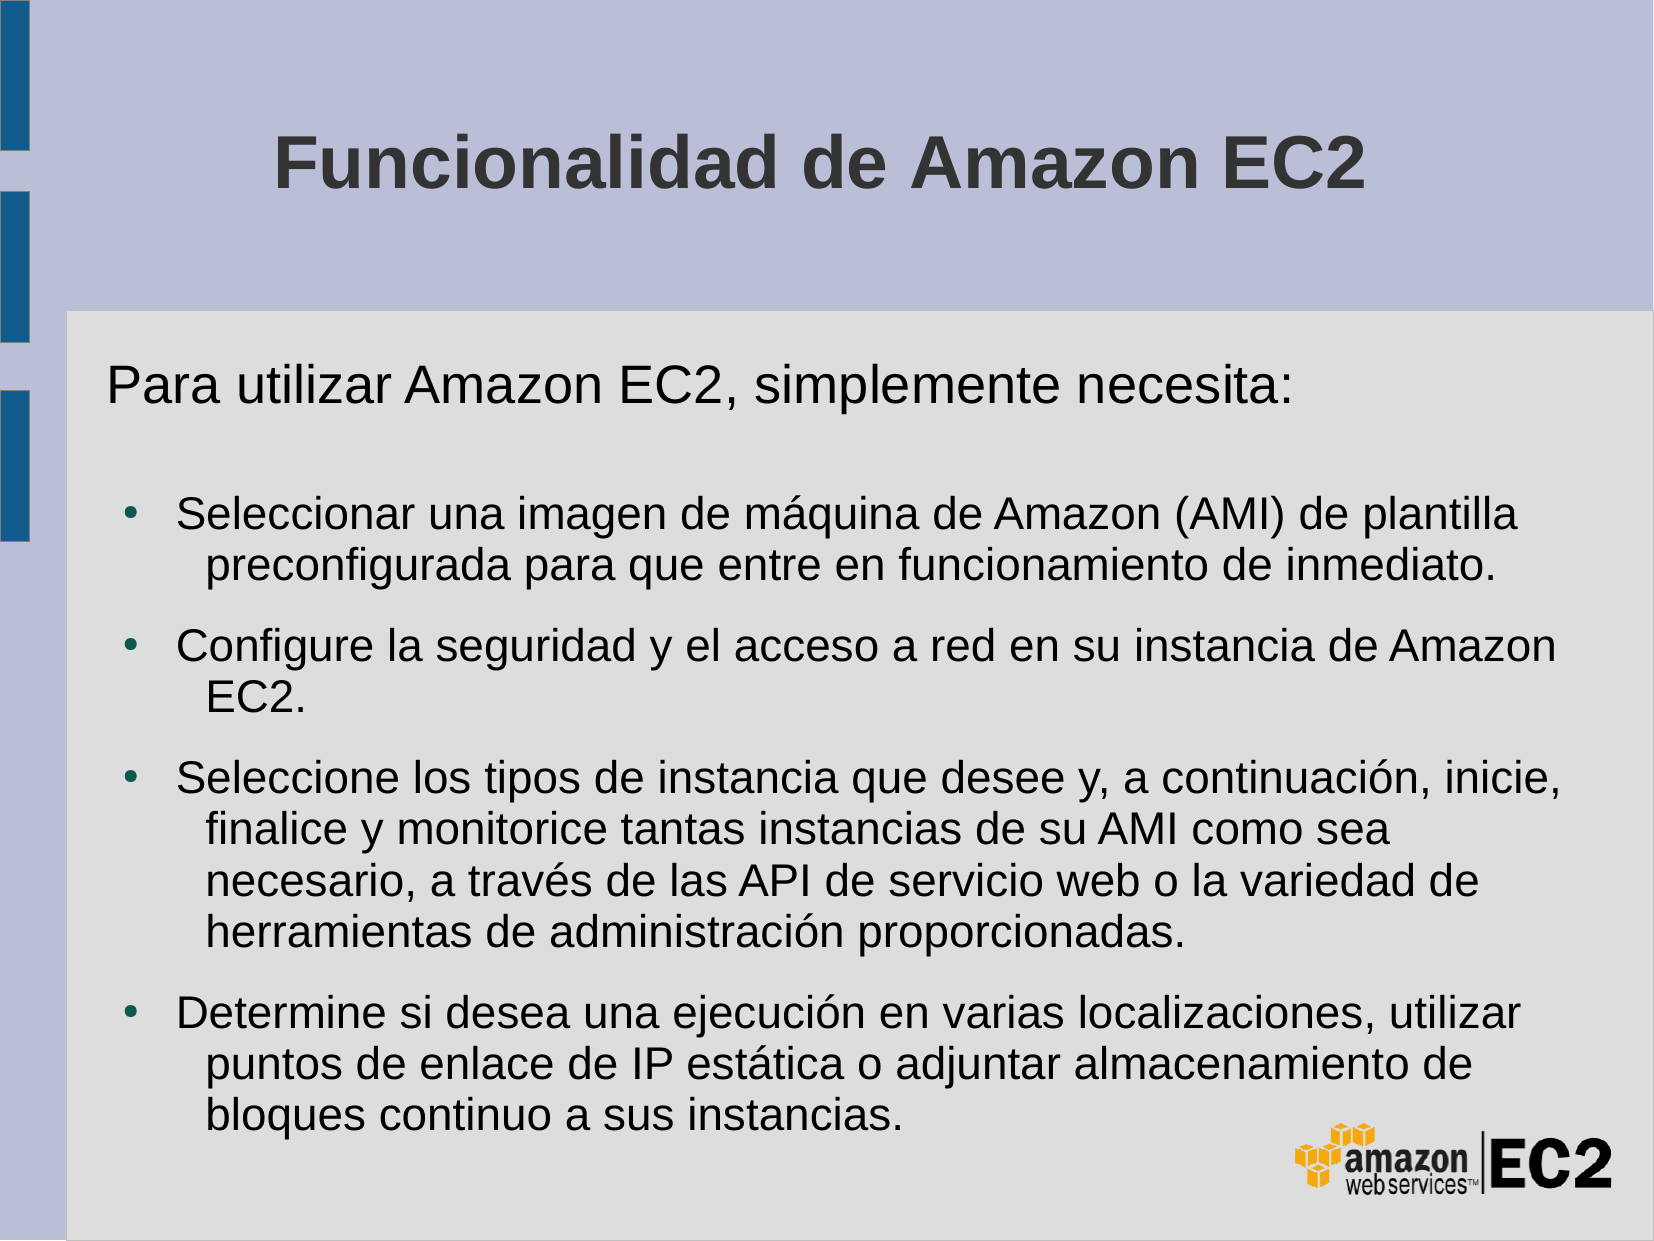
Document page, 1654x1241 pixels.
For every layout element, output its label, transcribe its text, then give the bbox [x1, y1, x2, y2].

picture [1255, 1077, 1654, 1241]
title Funcionalidad de Amazon EC2 [76, 59, 1565, 267]
list Para utilizar Amazon EC2, simplemente necesita: Seleccionar una imagen de máquina de Amazon (AMI) de plantilla preconfigurada para que entre en funcionamiento de inmediato. Configure la seguridad y el acceso a red en su instancia de Amazon EC2. Seleccione los tipos de instancia que desee y, a continuación, inicie, finalice y monitorice tantas instancias de su AMI como sea necesario, a través de las API de servicio web o la variedad de herramientas de administración proporcionadas. Determine si desea una ejecución en varias localizaciones, utilizar puntos de enlace de IP estática o adjuntar almacenamiento de bloques continuo a sus instancias. [106, 354, 1595, 1139]
